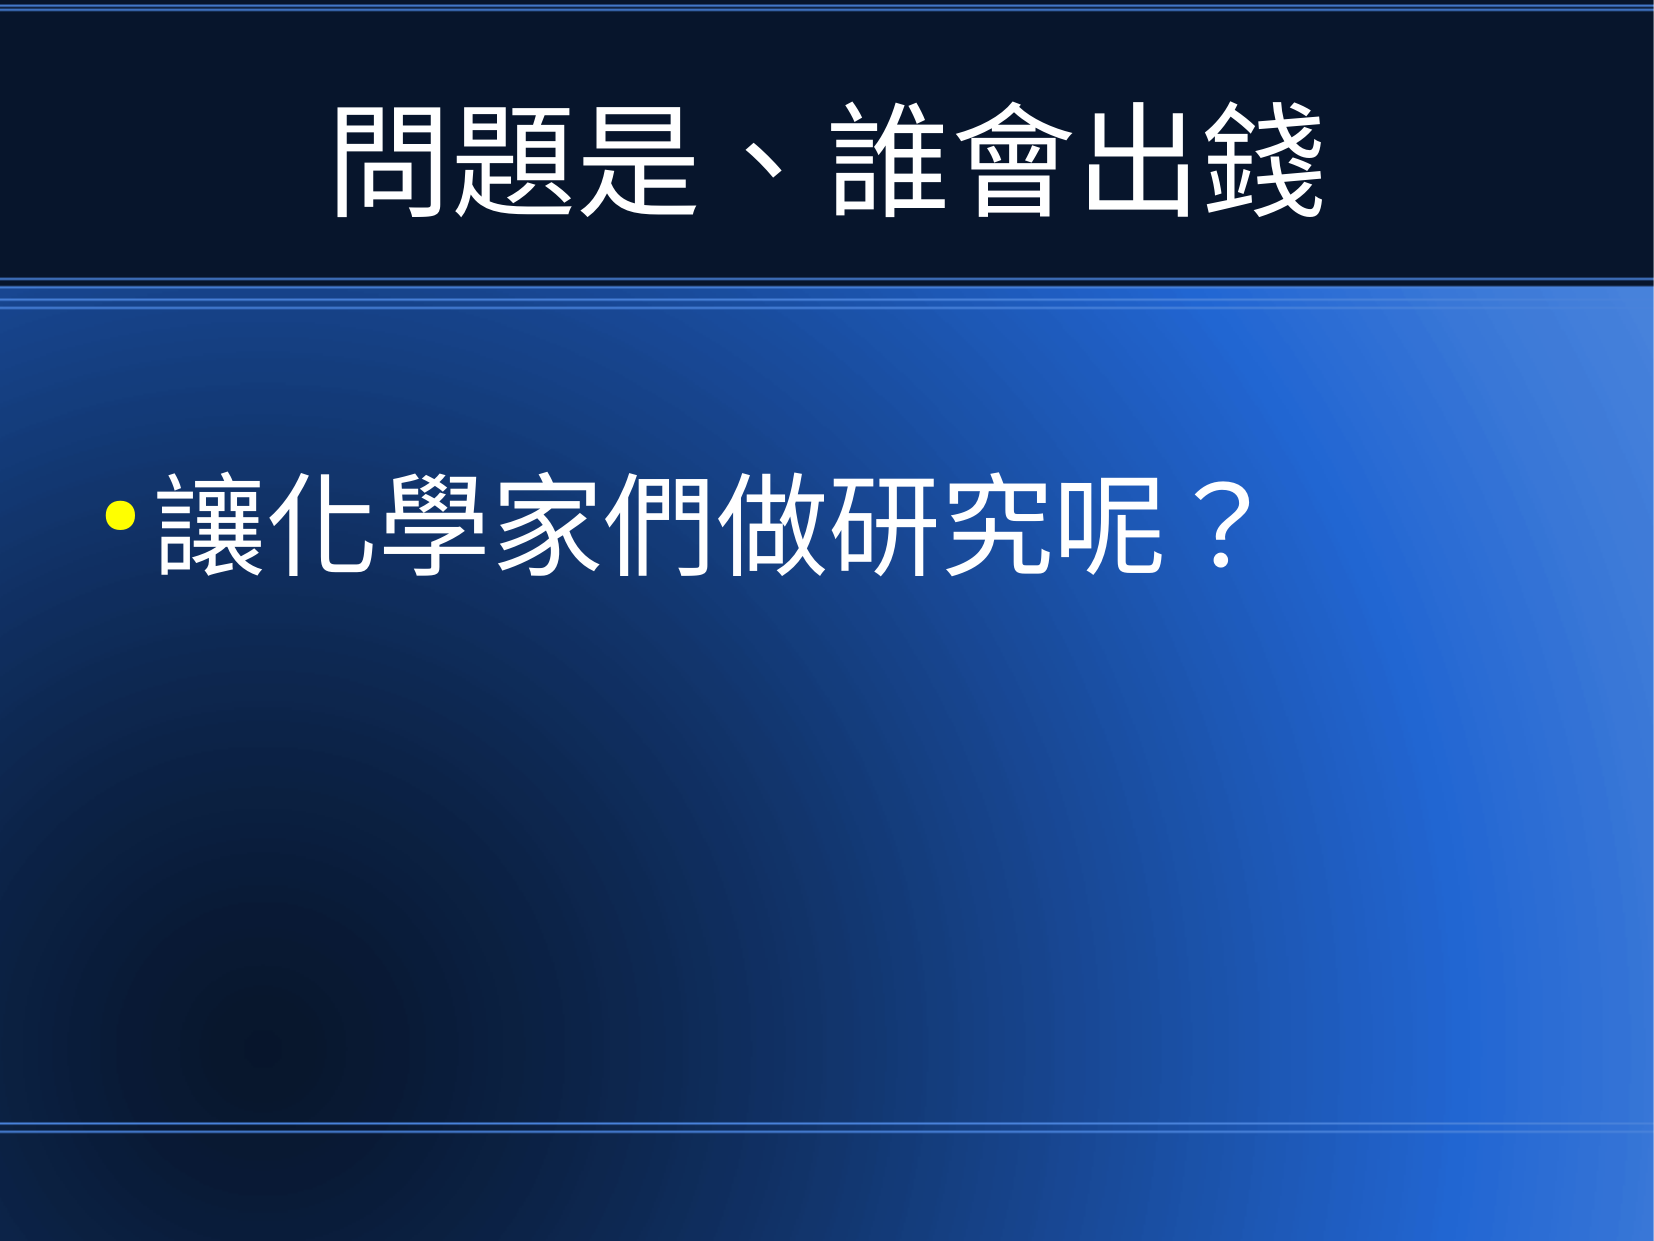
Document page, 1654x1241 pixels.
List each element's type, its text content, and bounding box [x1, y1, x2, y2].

picture [0, 0, 1654, 1241]
title 問題是、誰會出錢 [82, 49, 1571, 257]
list 讓化學家們做研究呢？ [82, 355, 1571, 1241]
